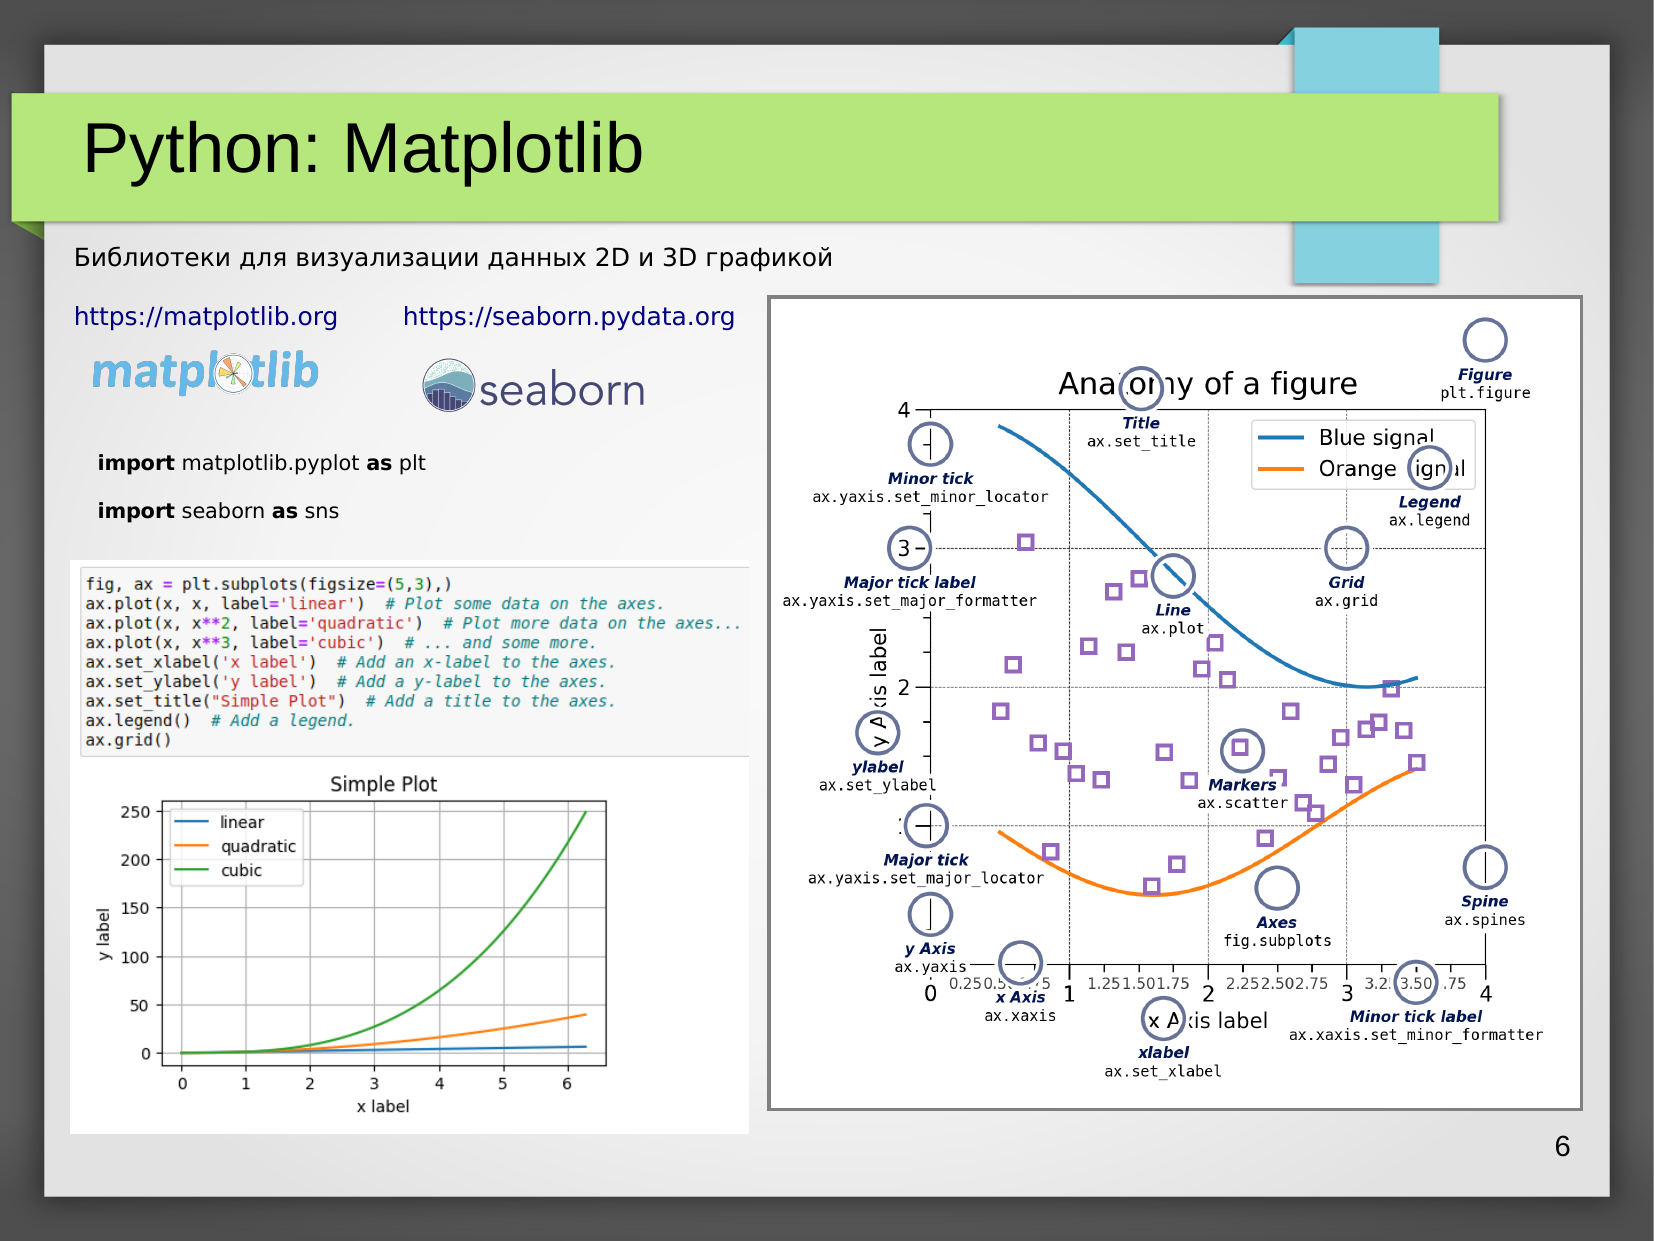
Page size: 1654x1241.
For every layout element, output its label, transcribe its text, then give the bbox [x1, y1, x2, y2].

picture [0, 0, 1654, 1241]
title Python: Matplotlib [82, 106, 1264, 190]
text_box Библиотеки для визуализации данных 2D и 3D графикой https://matplotlib.org https://seaborn.pydata.org [59, 236, 1158, 398]
text_box import matplotlib.pyplot as plt import seaborn as sns [82, 443, 461, 532]
